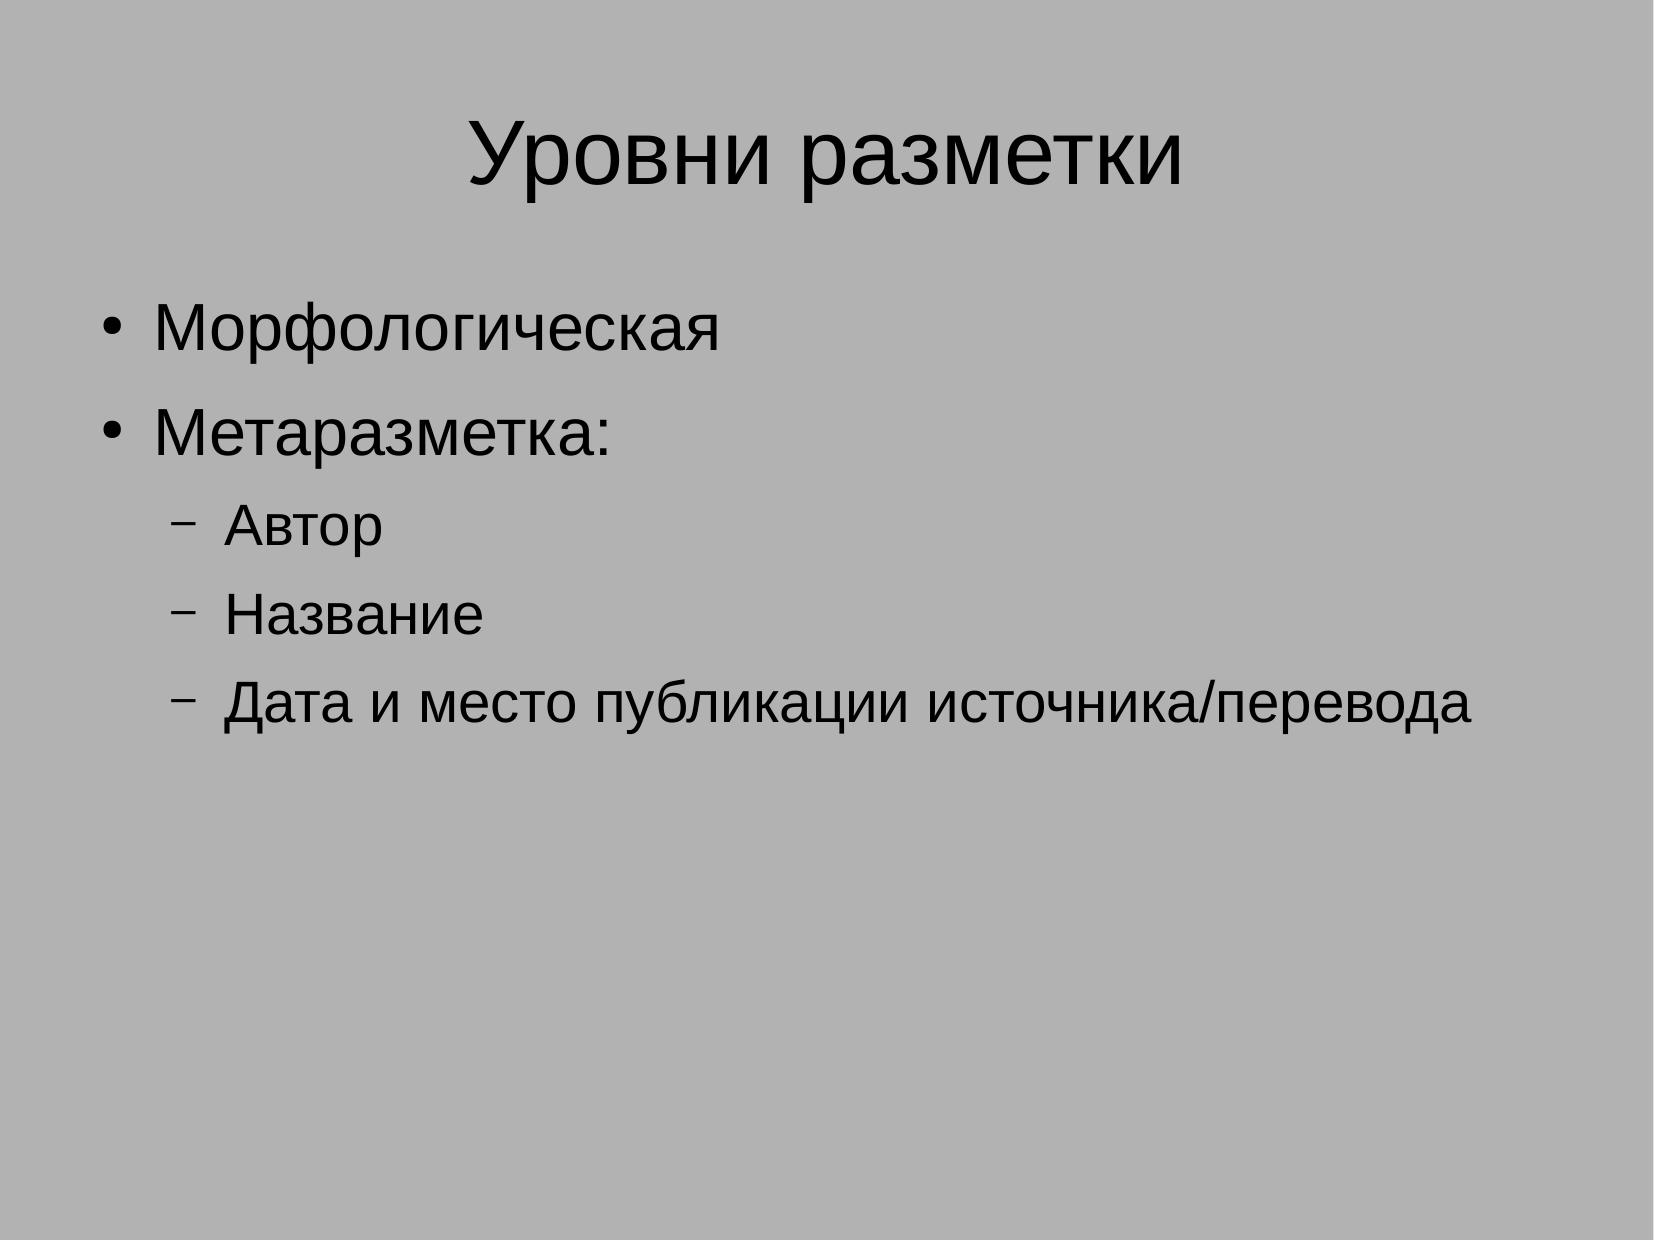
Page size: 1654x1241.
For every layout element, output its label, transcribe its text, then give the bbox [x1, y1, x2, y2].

title Уровни разметки [82, 49, 1571, 257]
list Морфологическая Метаразметка: Автор Название Дата и место публикации источника/перевода [82, 290, 1571, 1010]
